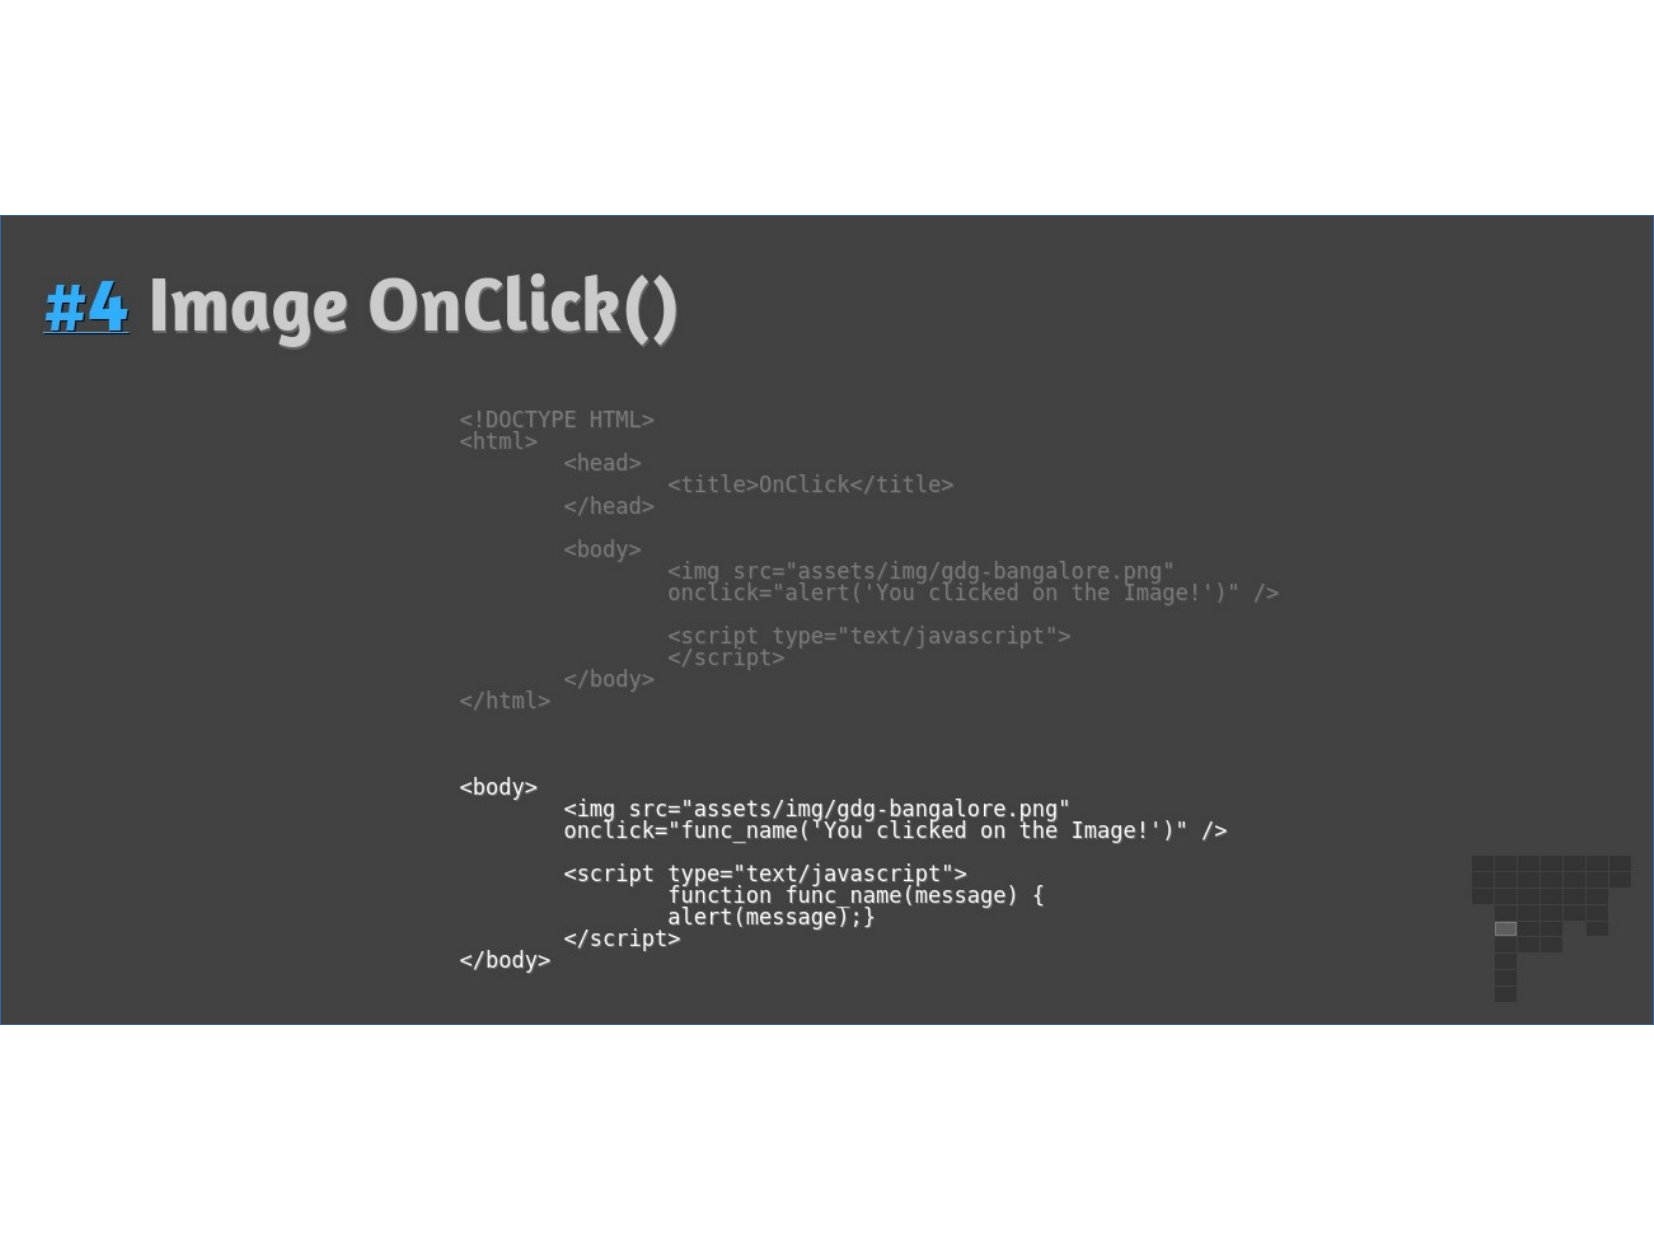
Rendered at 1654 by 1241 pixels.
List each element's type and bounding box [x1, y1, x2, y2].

picture [0, 215, 1654, 1025]
